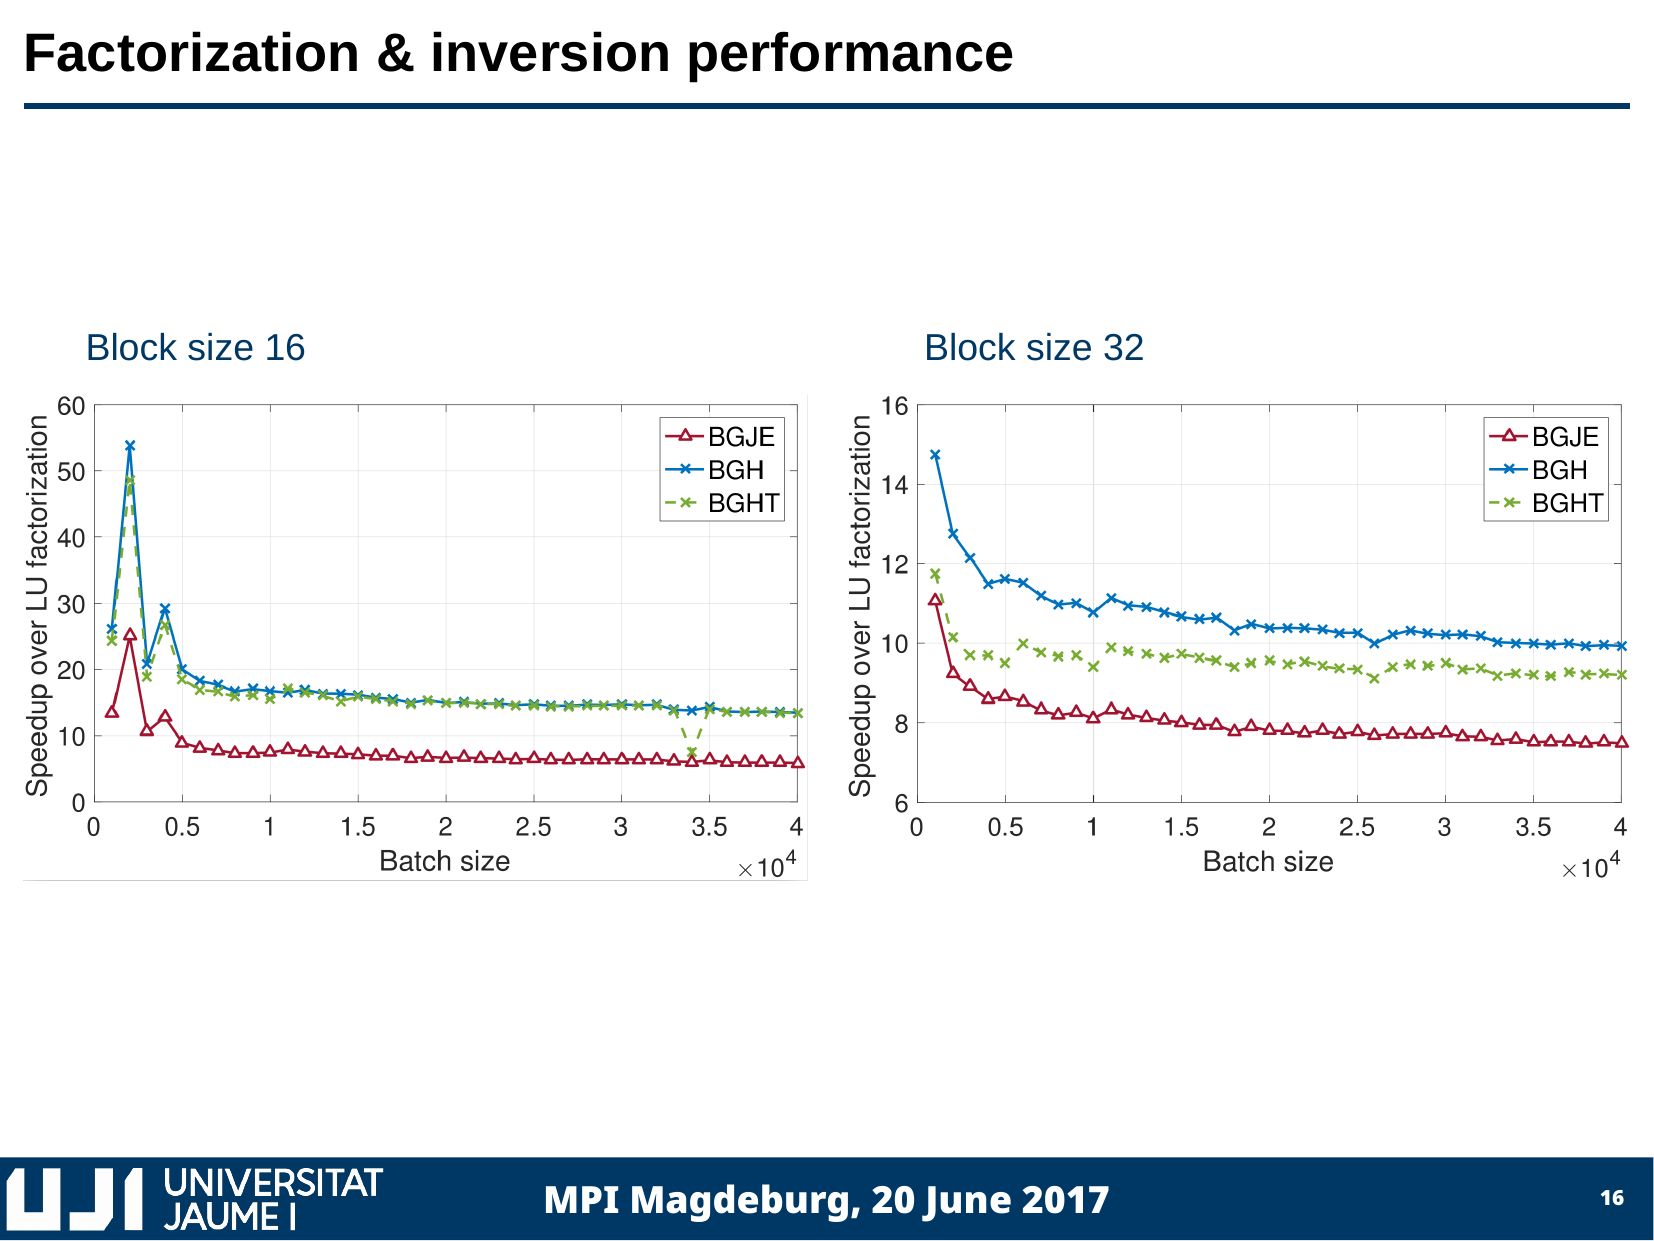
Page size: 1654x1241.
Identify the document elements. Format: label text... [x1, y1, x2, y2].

text_box Block size 32 [909, 318, 1182, 376]
picture [846, 394, 1631, 881]
picture [0, 1158, 390, 1241]
title Factorization & inversion performance [23, 0, 1630, 107]
text_box Block size 16 [70, 318, 343, 376]
picture [23, 394, 808, 881]
